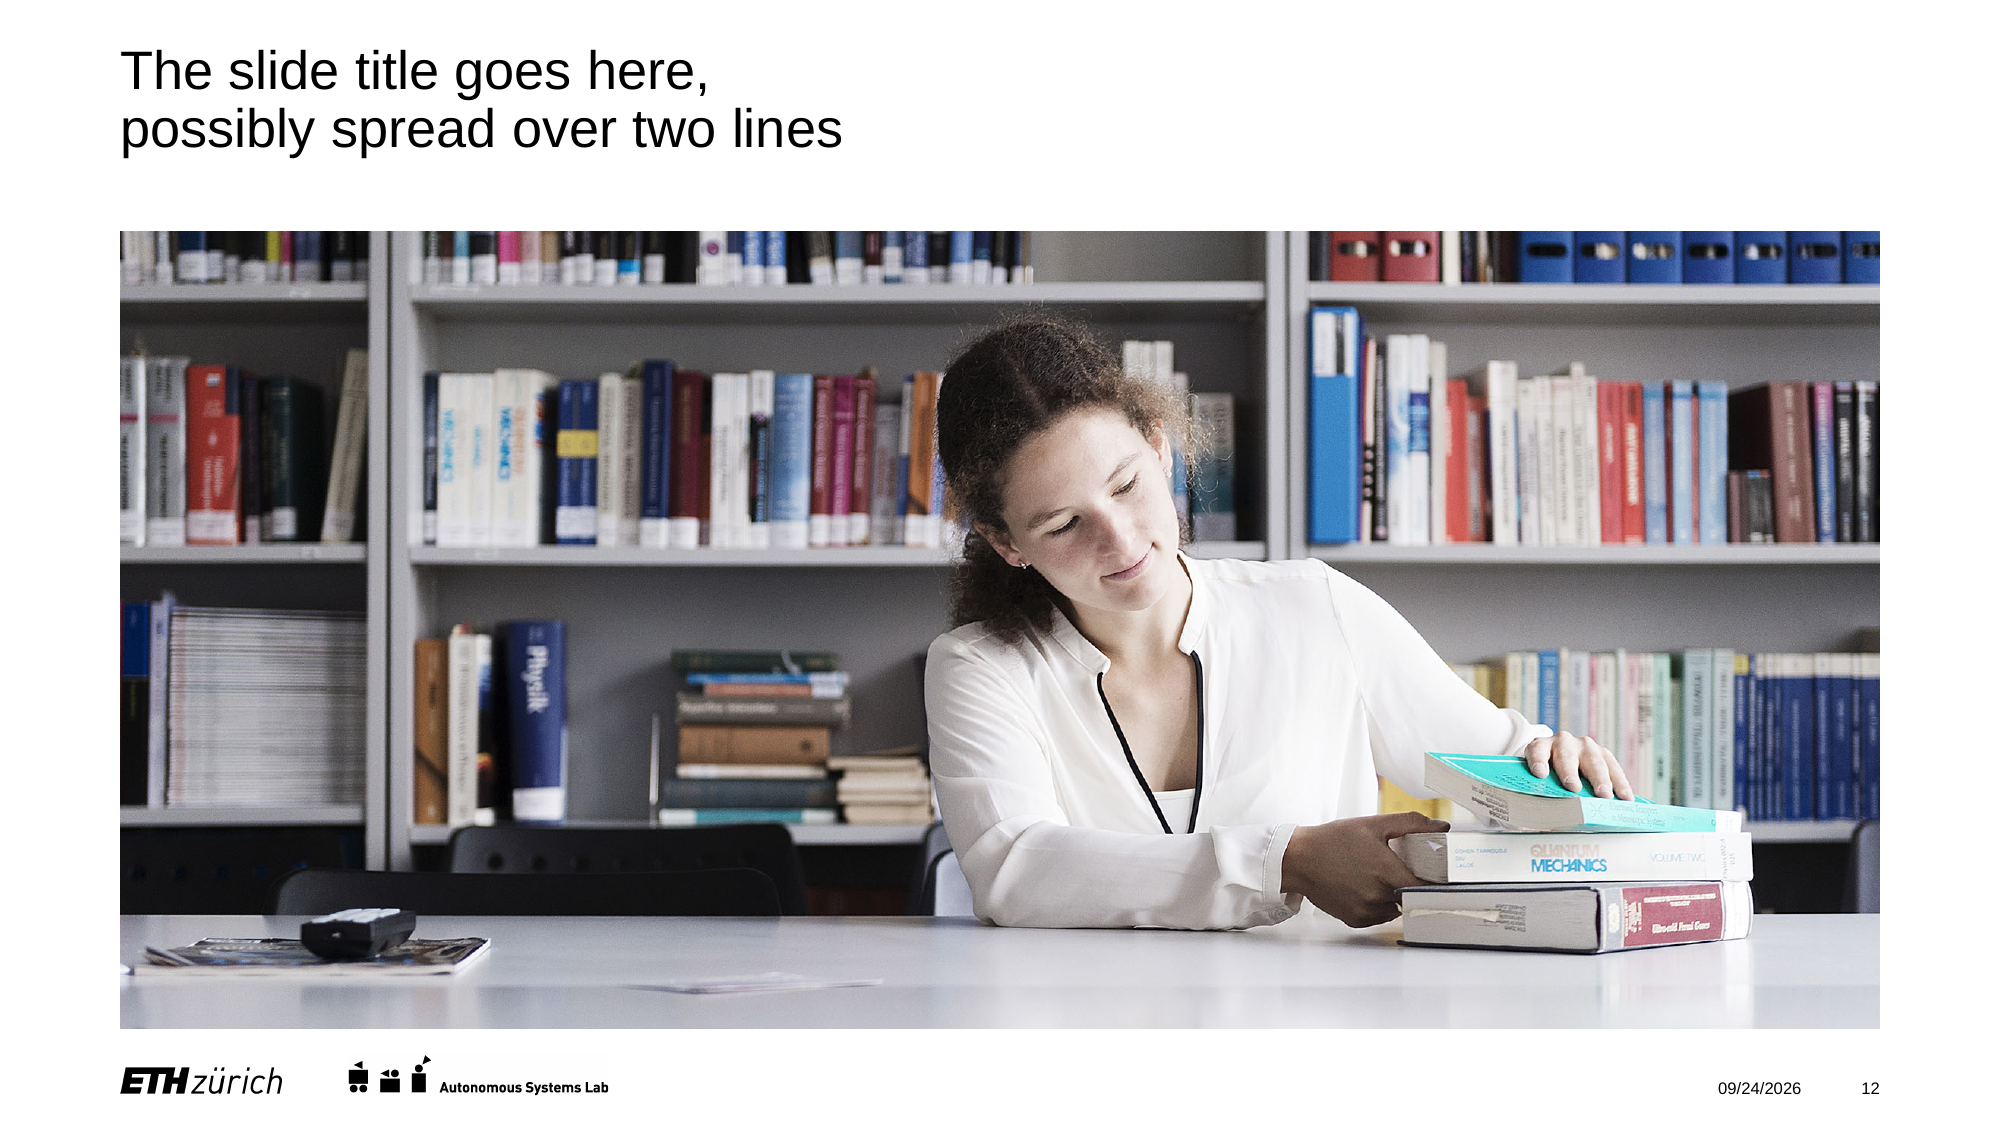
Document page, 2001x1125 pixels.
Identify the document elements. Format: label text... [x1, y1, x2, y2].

picture [120, 231, 1880, 1029]
slide_number 01/04/2021 [1718, 1069, 1819, 1106]
slide_number <number> [1827, 1069, 1880, 1106]
picture [120, 1067, 282, 1094]
title The slide title goes here, possibly spread over two lines [120, 42, 1880, 191]
